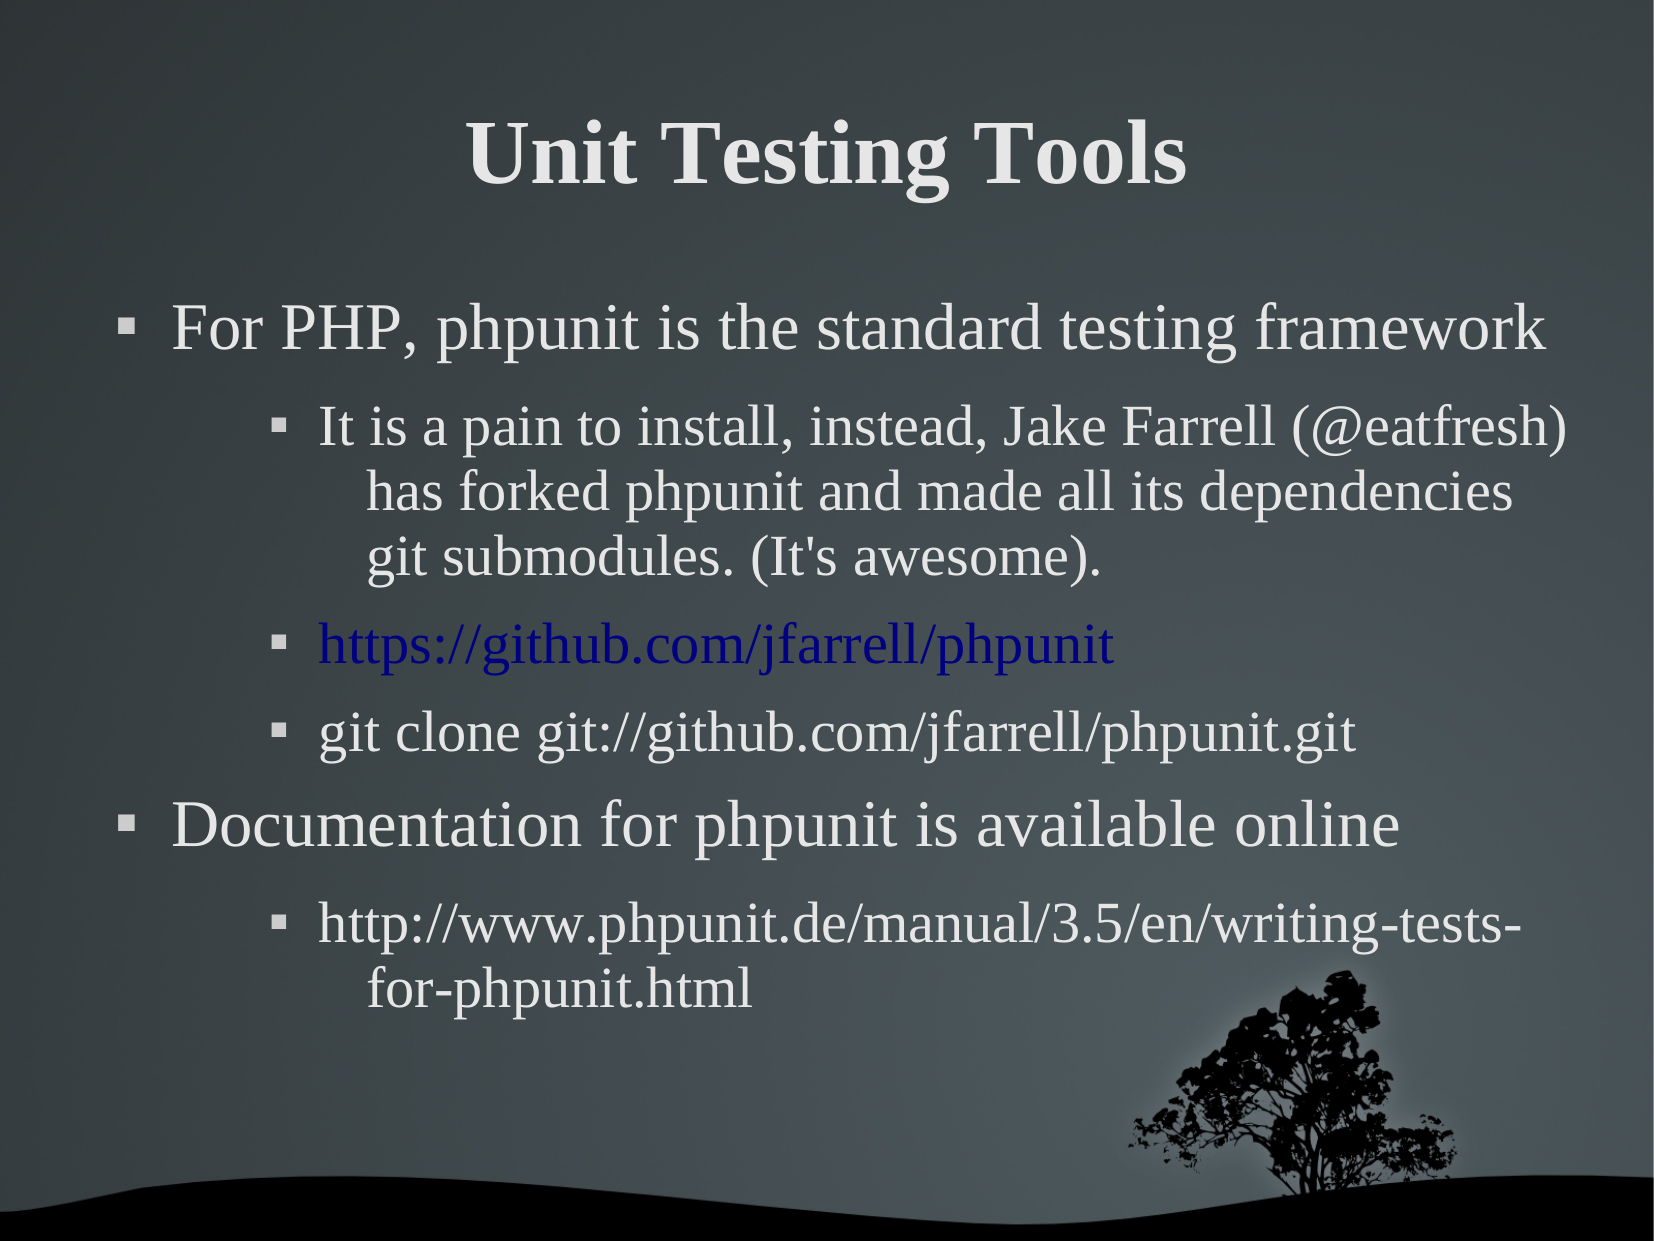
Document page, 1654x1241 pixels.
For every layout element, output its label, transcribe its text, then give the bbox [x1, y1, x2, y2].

picture [0, 0, 1654, 1241]
list For PHP, phpunit is the standard testing framework It is a pain to install, instead, Jake Farrell (@eatfresh) has forked phpunit and made all its dependencies git submodules. (It's awesome). https://github.com/jfarrell/phpunit git clone git://github.com/jfarrell/phpunit.git Documentation for phpunit is available online http://www.phpunit.de/manual/3.5/en/writing-tests-for-phpunit.html [82, 290, 1571, 1109]
title Unit Testing Tools [82, 49, 1571, 257]
